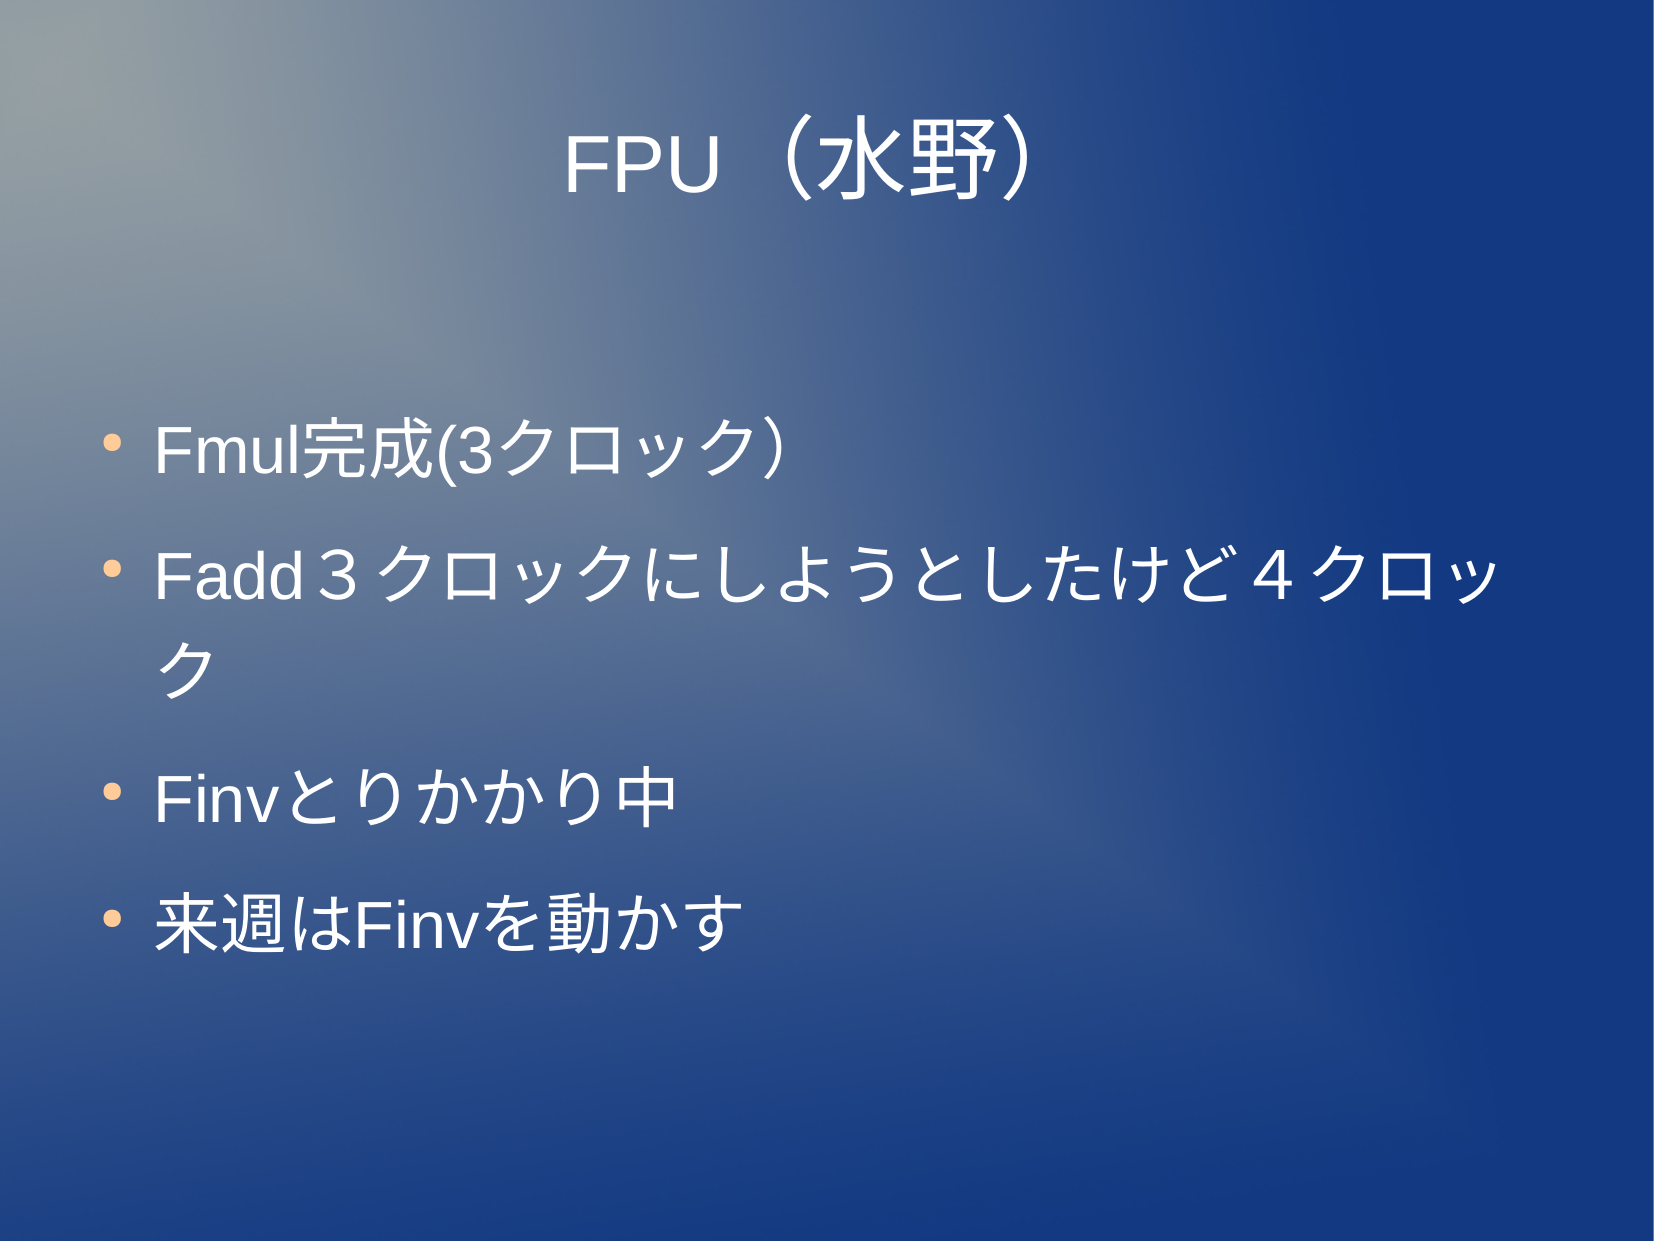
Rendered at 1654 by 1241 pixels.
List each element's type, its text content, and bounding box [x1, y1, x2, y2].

title FPU（水野） [82, 49, 1571, 257]
picture [0, 0, 1654, 1241]
list Fmul完成(3クロック） Fadd３クロックにしようとしたけど４クロック Finvとりかかり中 来週はFinvを動かす [82, 396, 1571, 792]
